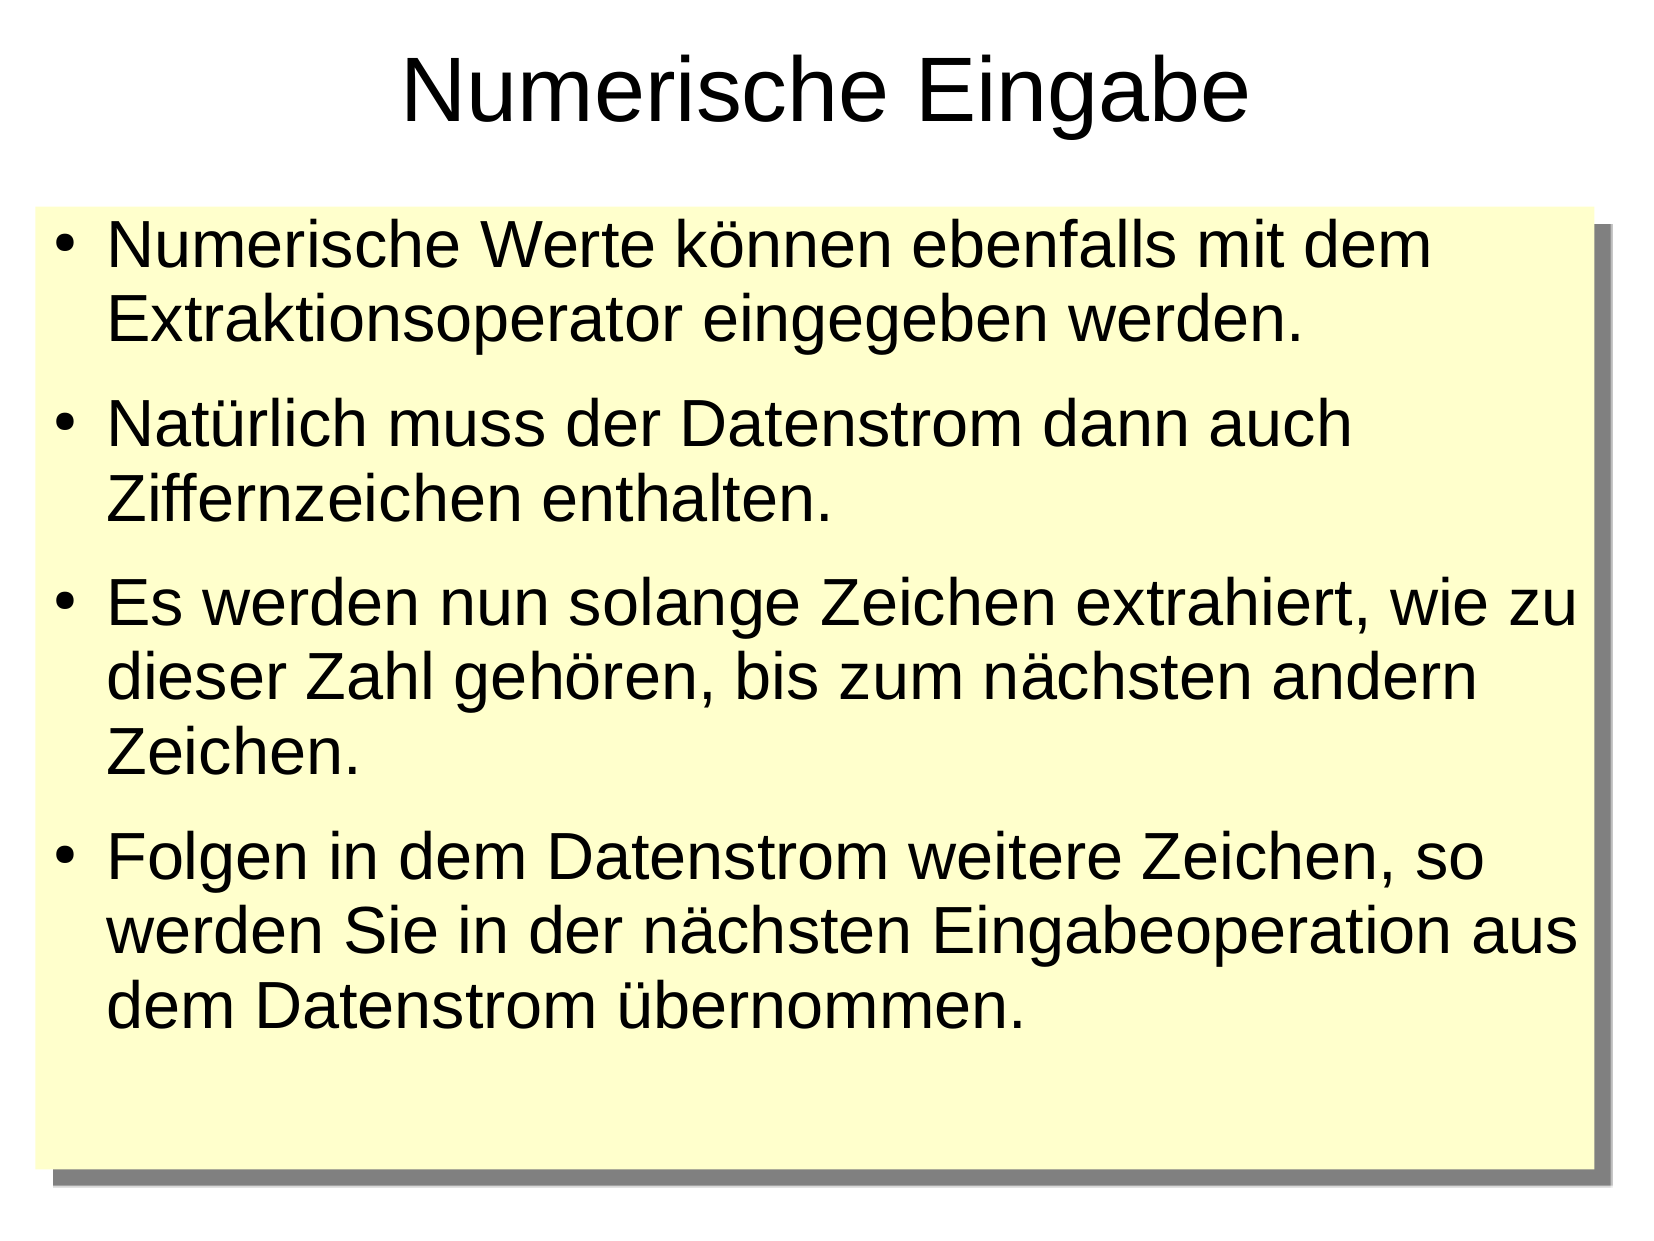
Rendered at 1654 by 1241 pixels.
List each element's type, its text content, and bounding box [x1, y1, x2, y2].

list Numerische Werte können ebenfalls mit dem Extraktionsoperator eingegeben werden. Natürlich muss der Datenstrom dann auch Ziffernzeichen enthalten. Es werden nun solange Zeichen extrahiert, wie zu dieser Zahl gehören, bis zum nächsten andern Zeichen. Folgen in dem Datenstrom weitere Zeichen, so werden Sie in der nächsten Eingabeoperation aus dem Datenstrom übernommen. [35, 206, 1595, 1170]
title Numerische Eingabe [82, 25, 1571, 154]
